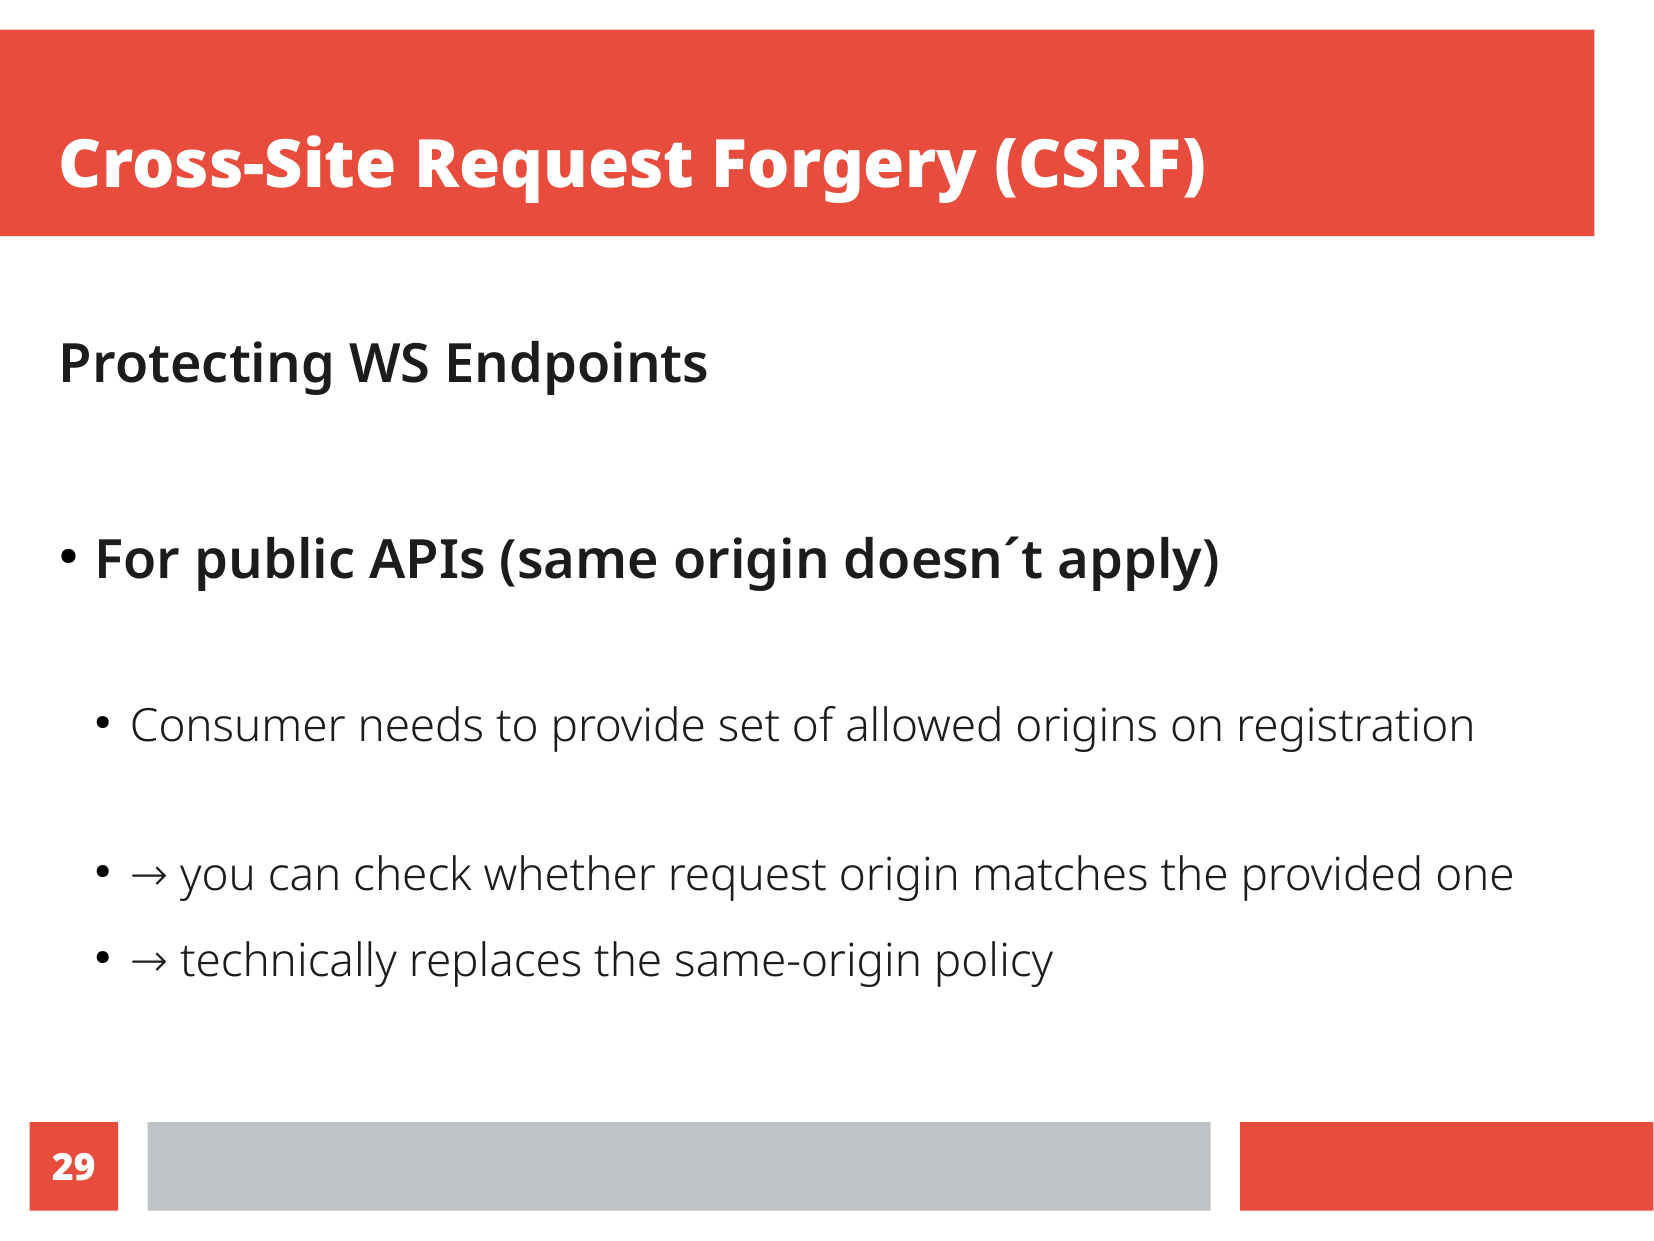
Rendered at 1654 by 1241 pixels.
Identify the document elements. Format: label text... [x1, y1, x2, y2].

title Cross-Site Request Forgery (CSRF) [59, 59, 1595, 207]
list Protecting WS Endpoints For public APIs (same origin doesn´t apply) Consumer needs to provide set of allowed origins on registration → you can check whether request origin matches the provided one → technically replaces the same-origin policy [59, 324, 1565, 1093]
